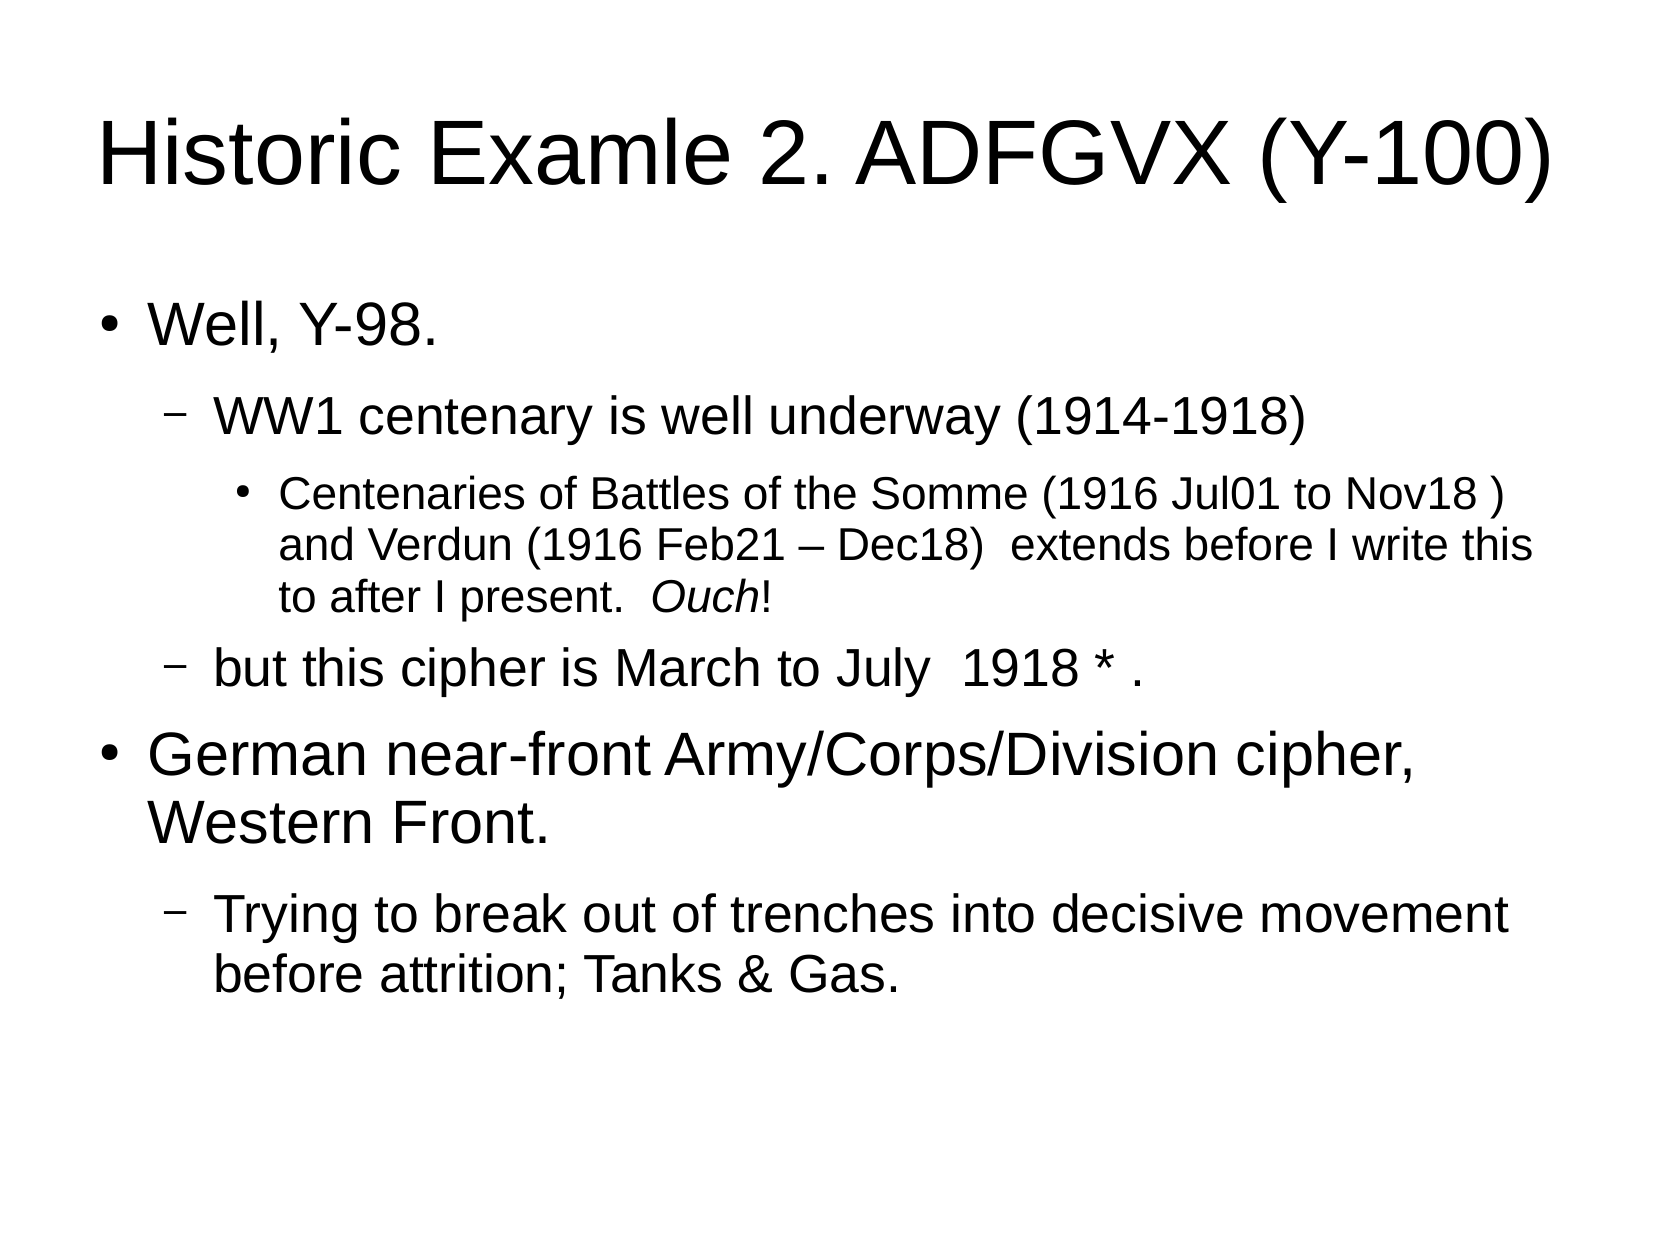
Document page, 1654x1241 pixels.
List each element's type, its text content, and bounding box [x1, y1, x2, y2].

title Historic Examle 2. ADFGVX (Y-100) [82, 49, 1571, 257]
list Well, Y-98. WW1 centenary is well underway (1914-1918) Centenaries of Battles of the Somme (1916 Jul01 to Nov18 ) and Verdun (1916 Feb21 – Dec18) extends before I write this to after I present. Ouch! but this cipher is March to July 1918 * . German near-front Army/Corps/Division cipher, Western Front. Trying to break out of trenches into decisive movement before attrition; Tanks & Gas. [82, 290, 1571, 1010]
